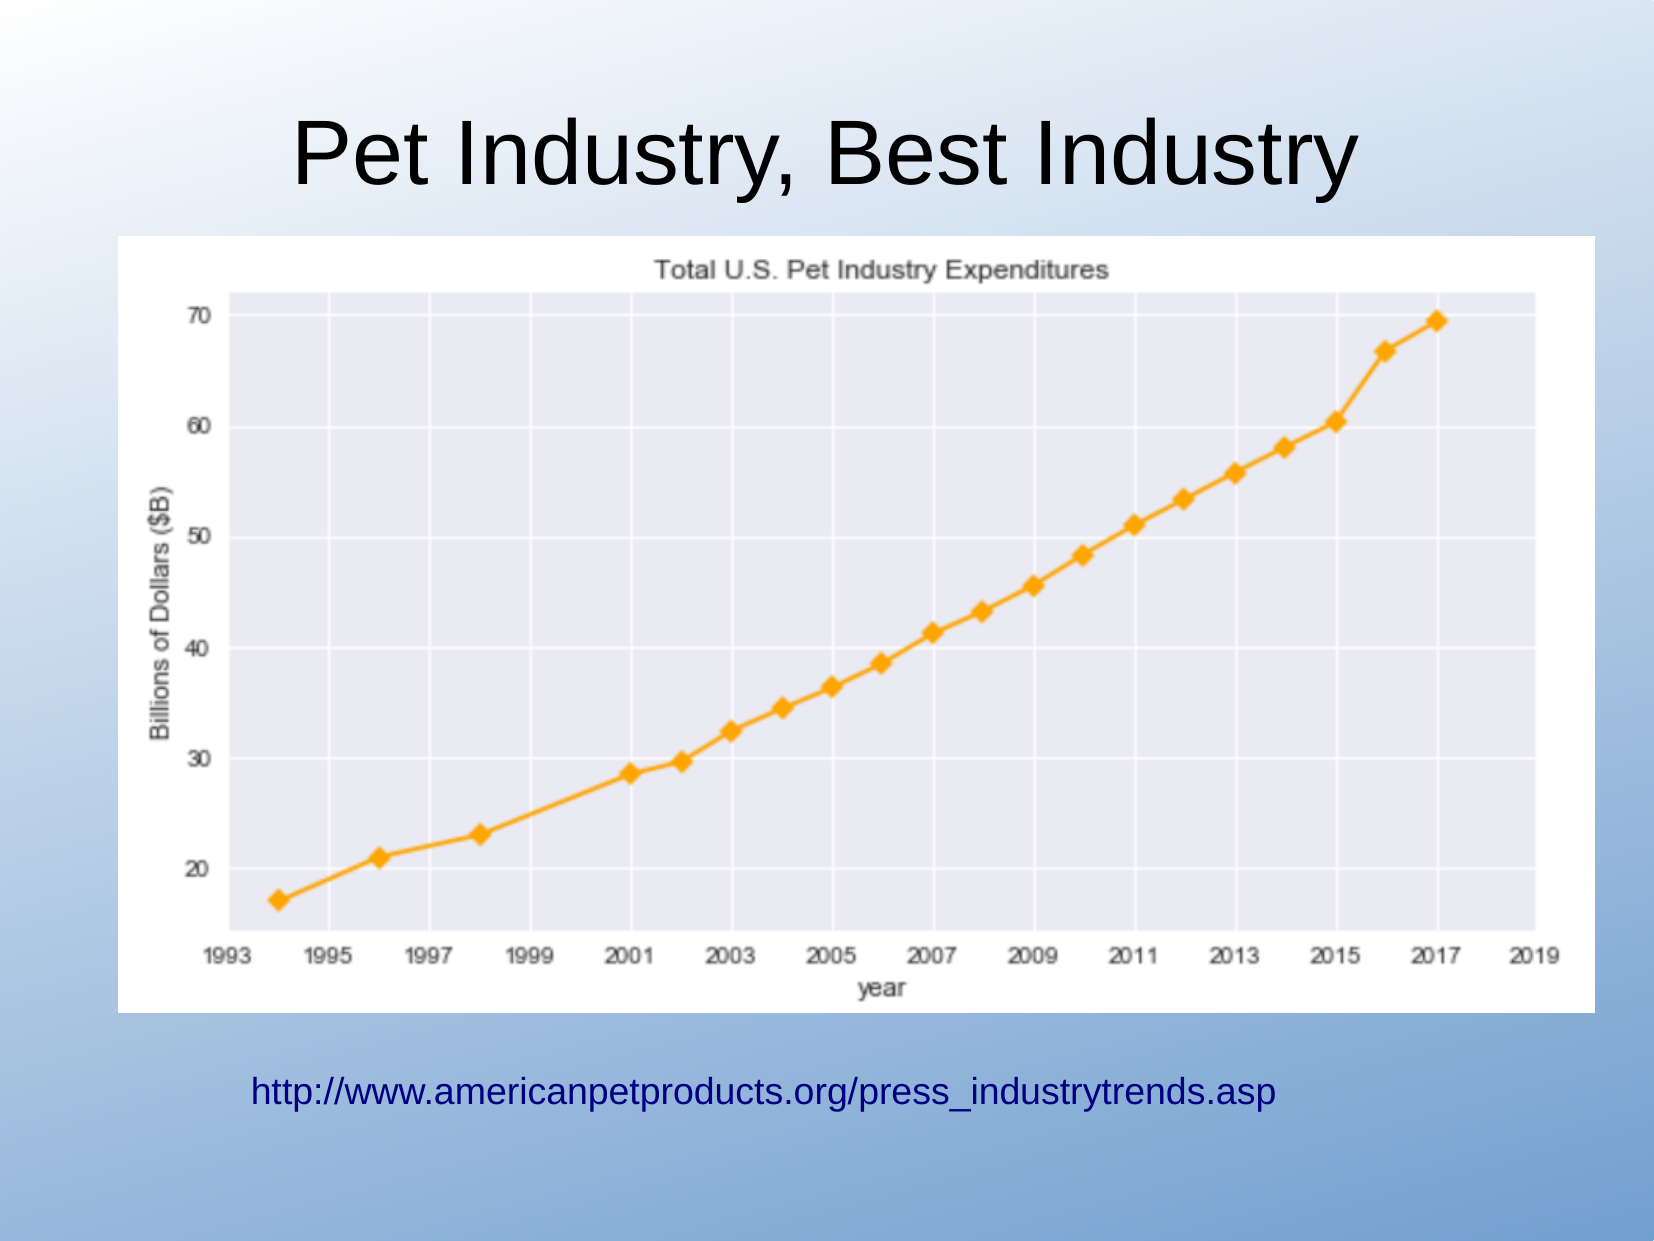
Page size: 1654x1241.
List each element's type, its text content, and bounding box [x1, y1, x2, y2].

title Pet Industry, Best Industry [82, 49, 1571, 257]
picture [118, 236, 1595, 1013]
text_box http://www.americanpetproducts.org/press_industrytrends.asp [236, 1062, 1447, 1122]
